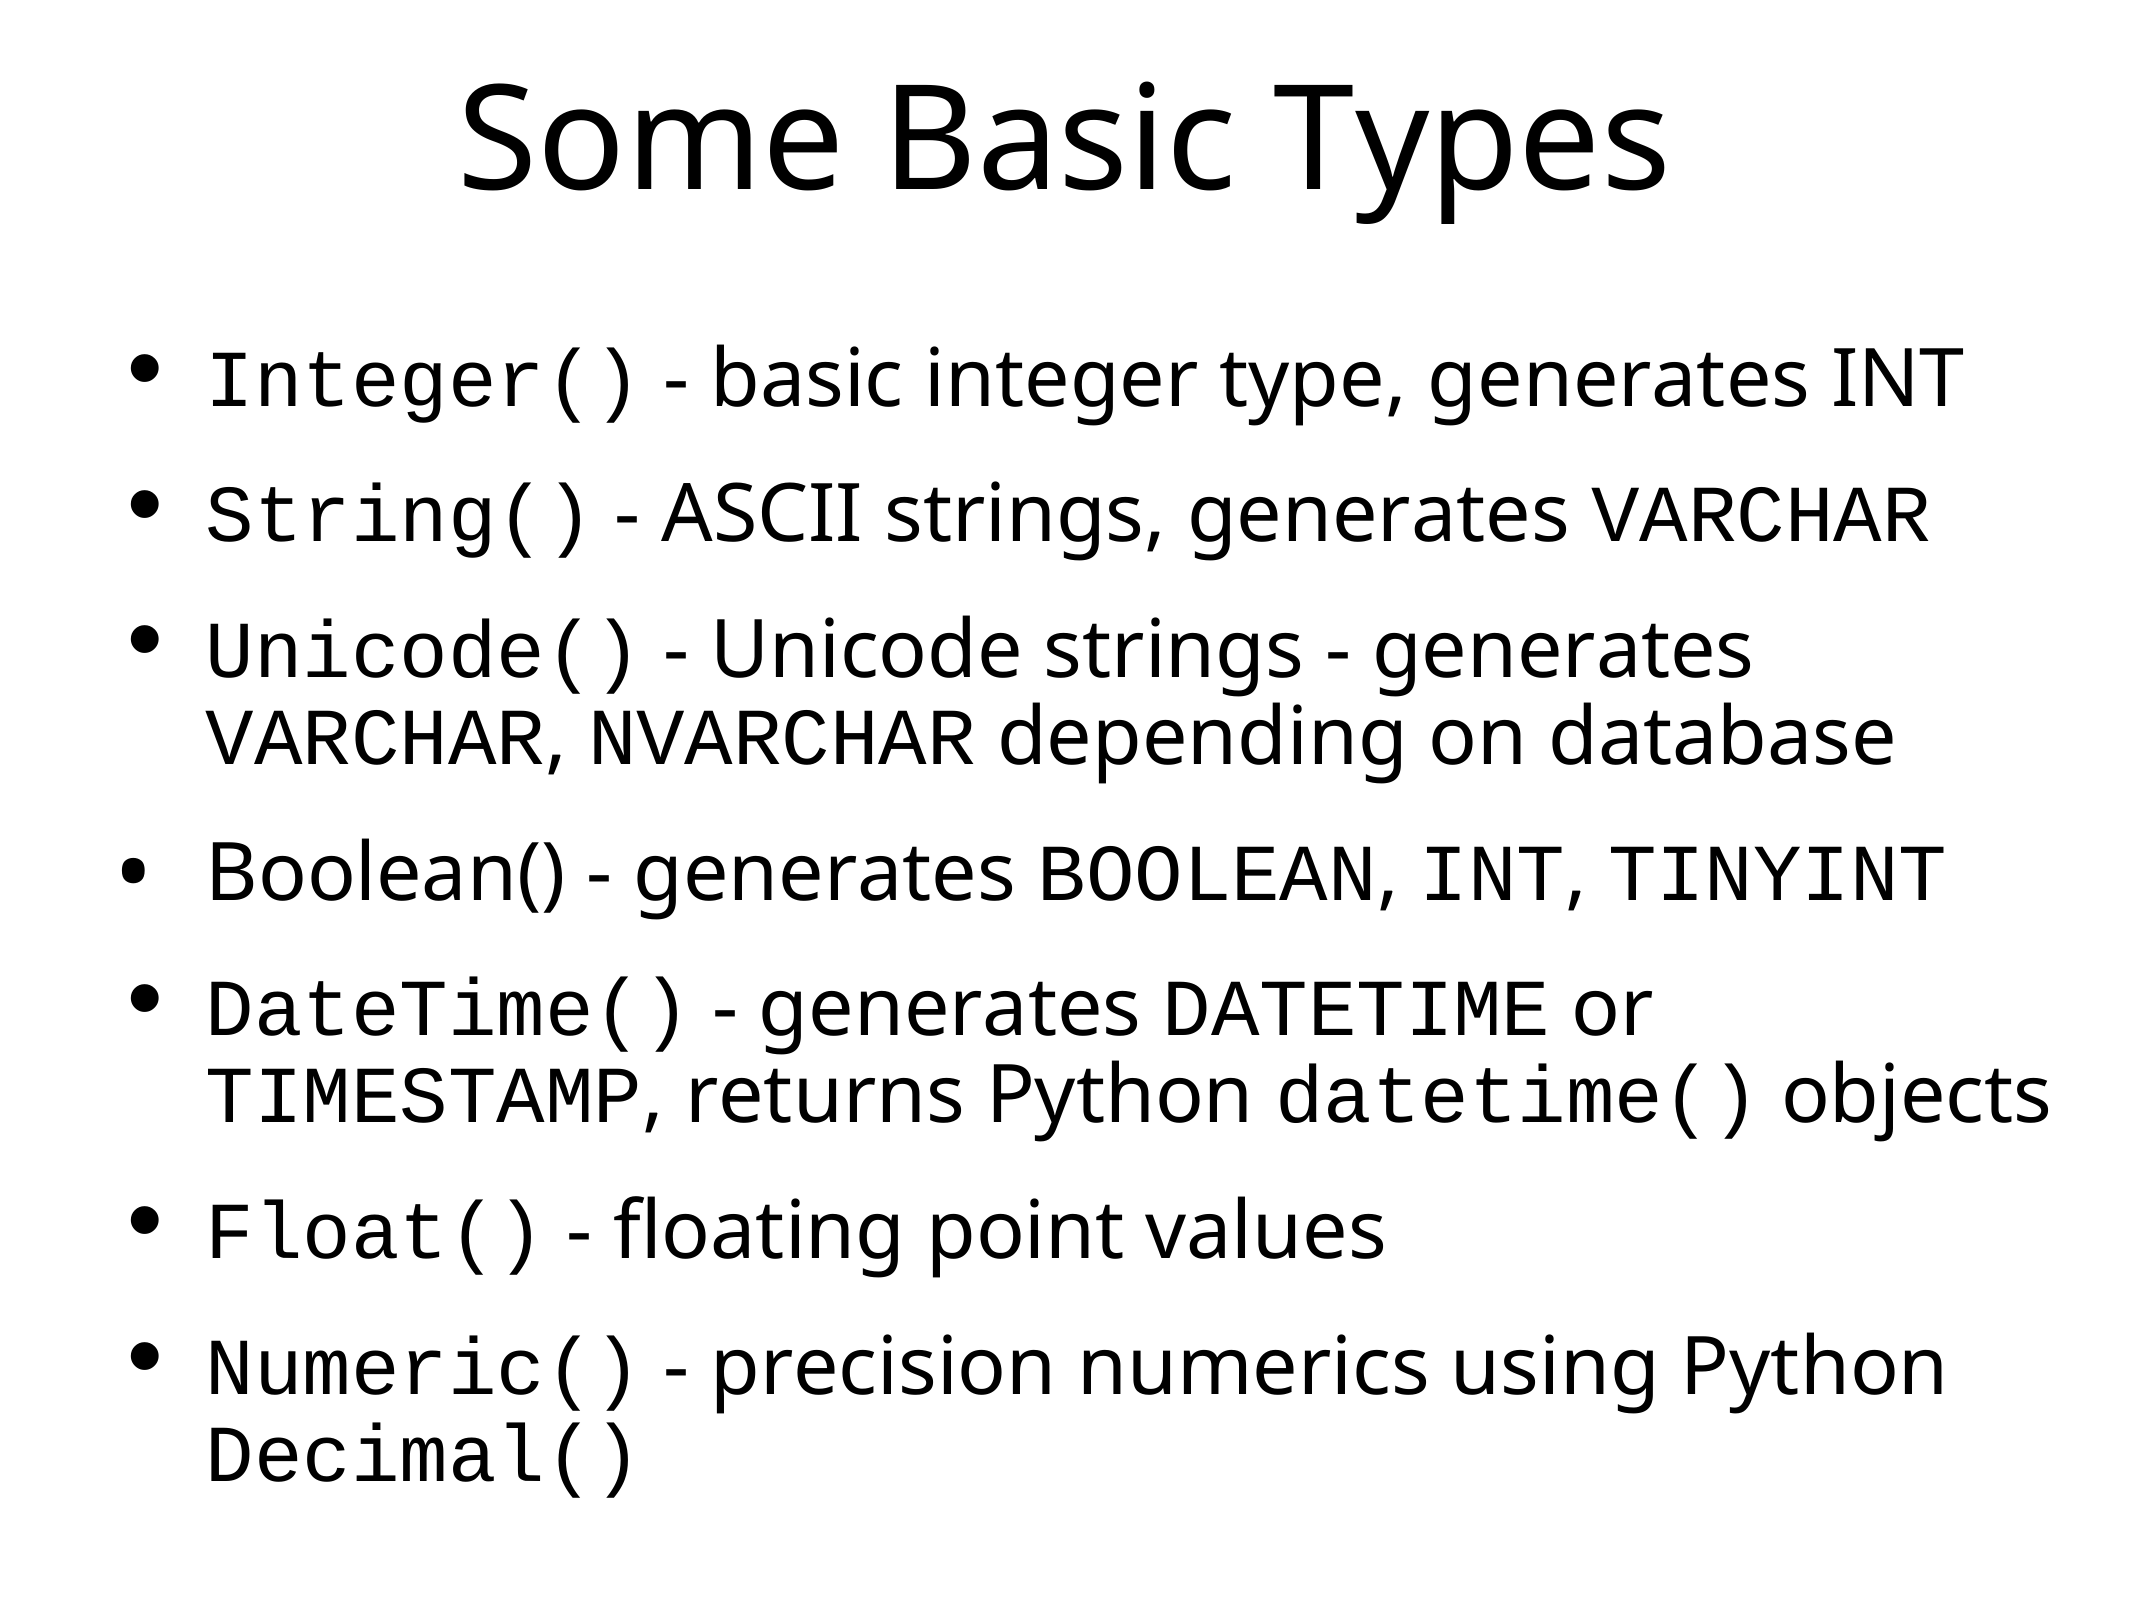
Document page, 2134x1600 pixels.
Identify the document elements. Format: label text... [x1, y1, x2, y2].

title Some Basic Types [60, 41, 2069, 244]
list Integer() - basic integer type, generates INT String() - ASCII strings, generates VARCHAR Unicode() - Unicode strings - generates VARCHAR, NVARCHAR depending on database Boolean() - generates BOOLEAN, INT, TINYINT DateTime() - generates DATETIME or TIMESTAMP, returns Python datetime() objects Float() - floating point values Numeric() - precision numerics using Python Decimal() [56, 281, 2065, 1555]
